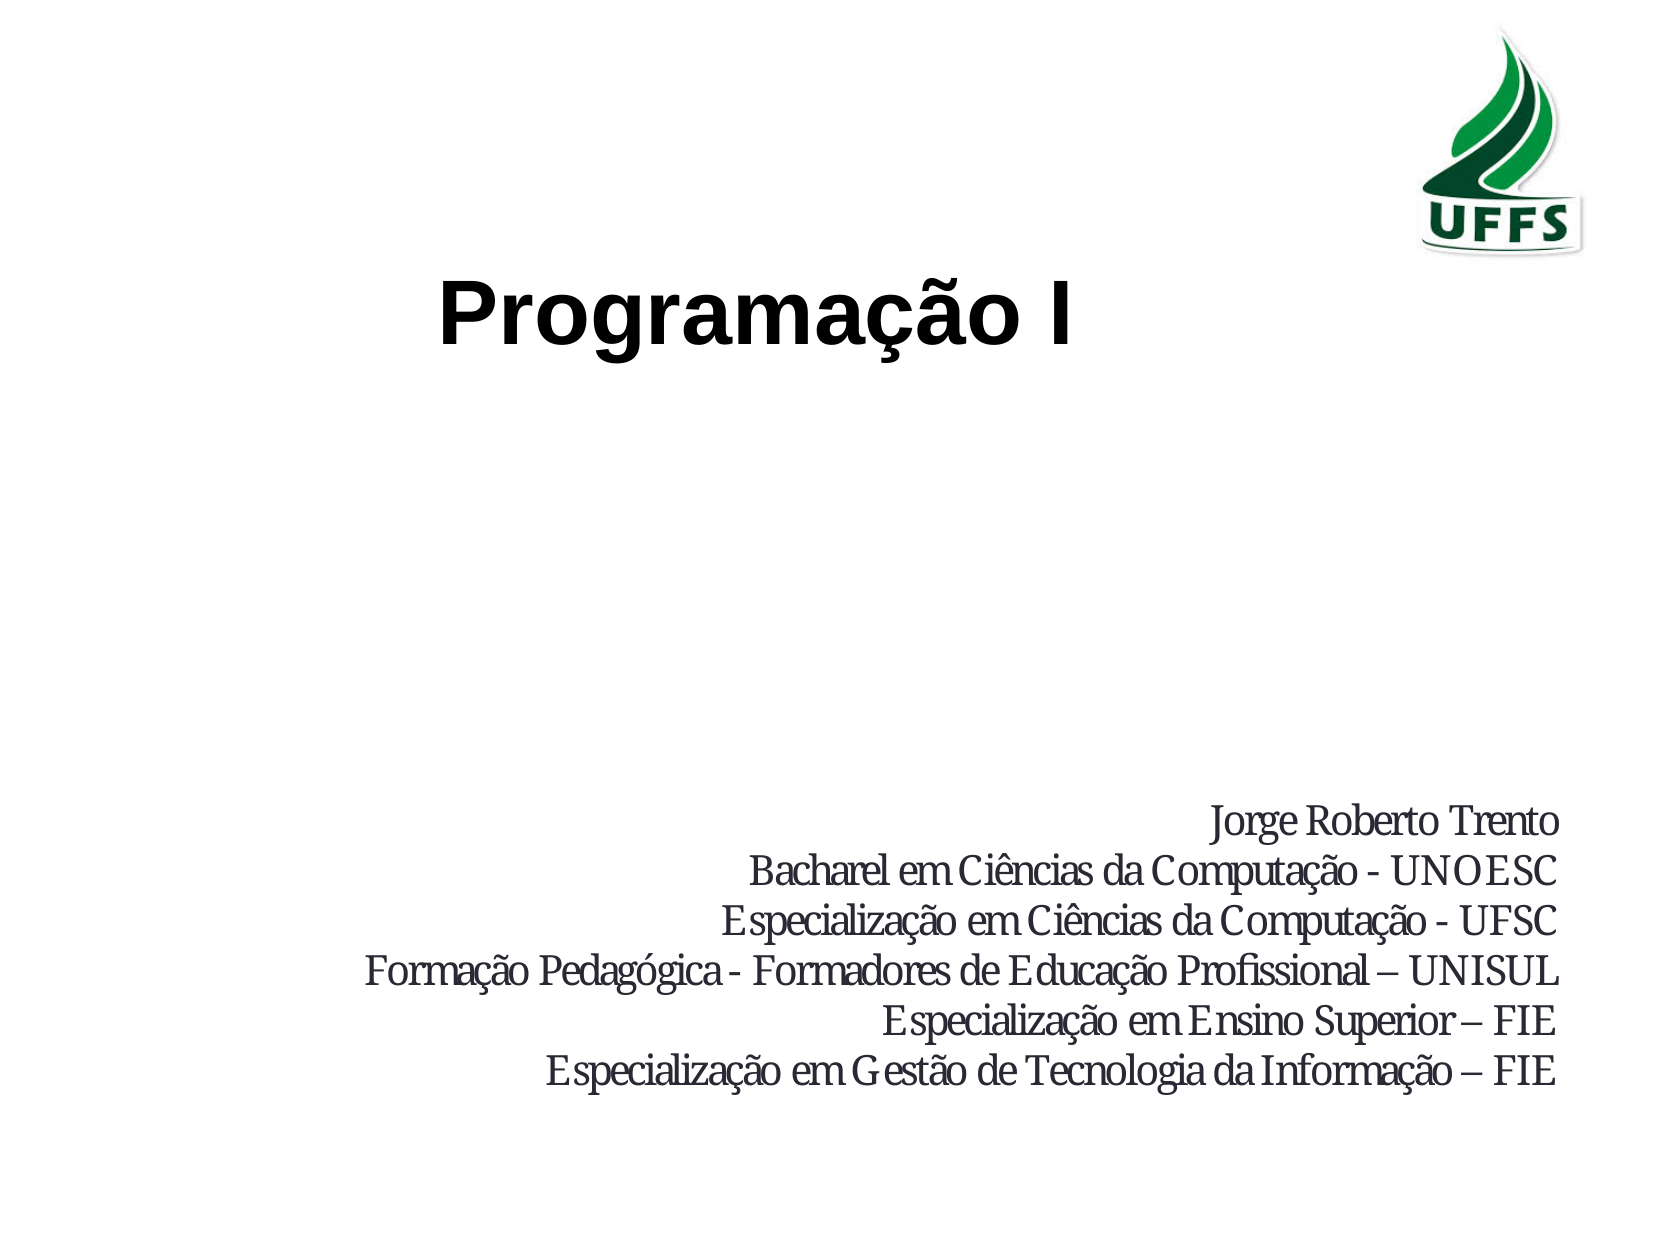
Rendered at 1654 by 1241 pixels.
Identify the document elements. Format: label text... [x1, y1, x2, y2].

picture [165, 784, 1594, 1123]
picture [1381, 20, 1624, 272]
text_box Programação I [118, 141, 1394, 485]
